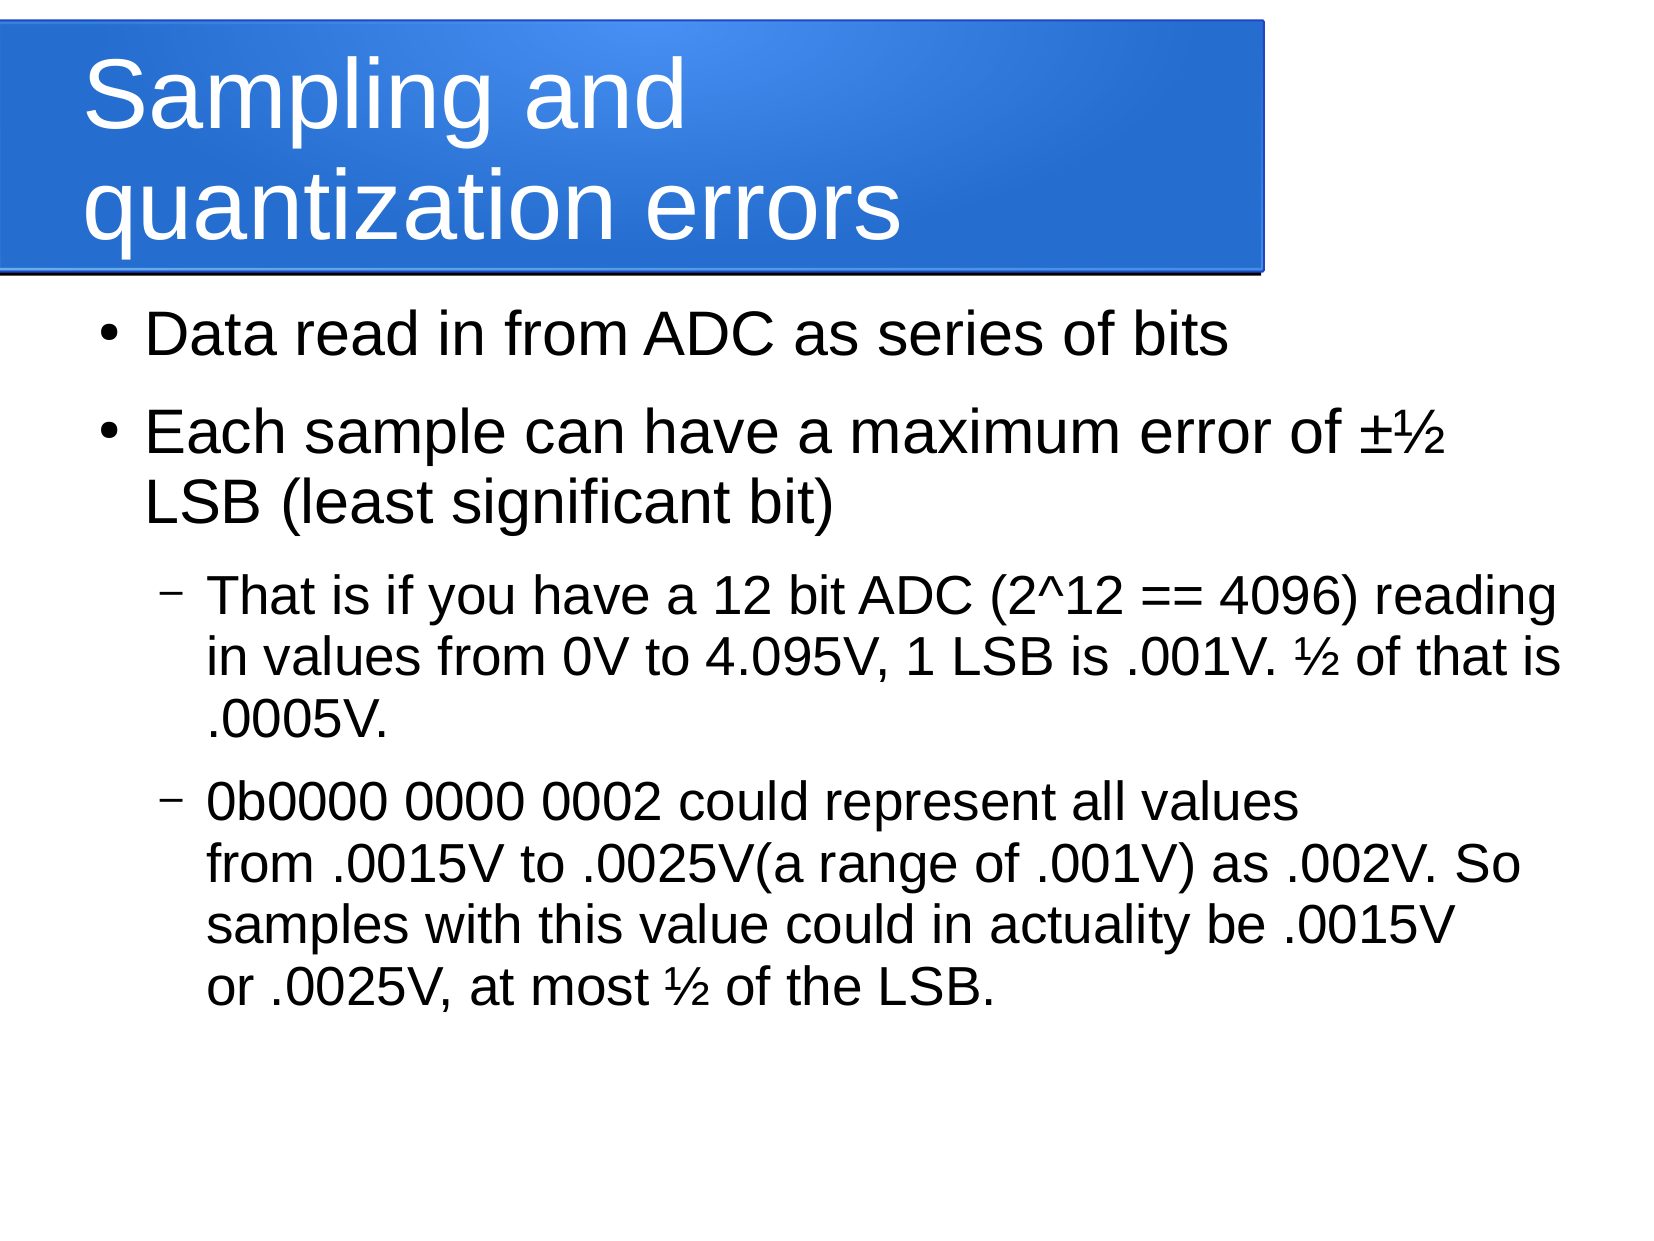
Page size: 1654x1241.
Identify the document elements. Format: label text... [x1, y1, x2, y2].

list Data read in from ADC as series of bits Each sample can have a maximum error of ±½ LSB (least significant bit) That is if you have a 12 bit ADC (2^12 == 4096) reading in values from 0V to 4.095V, 1 LSB is .001V. ½ of that is .0005V. 0b0000 0000 0002 could represent all values from .0015V to .0025V(a range of .001V) as .002V. So samples with this value could in actuality be .0015V or .0025V, at most ½ of the LSB. [82, 299, 1571, 1019]
title Sampling and quantization errors [82, 39, 1235, 260]
